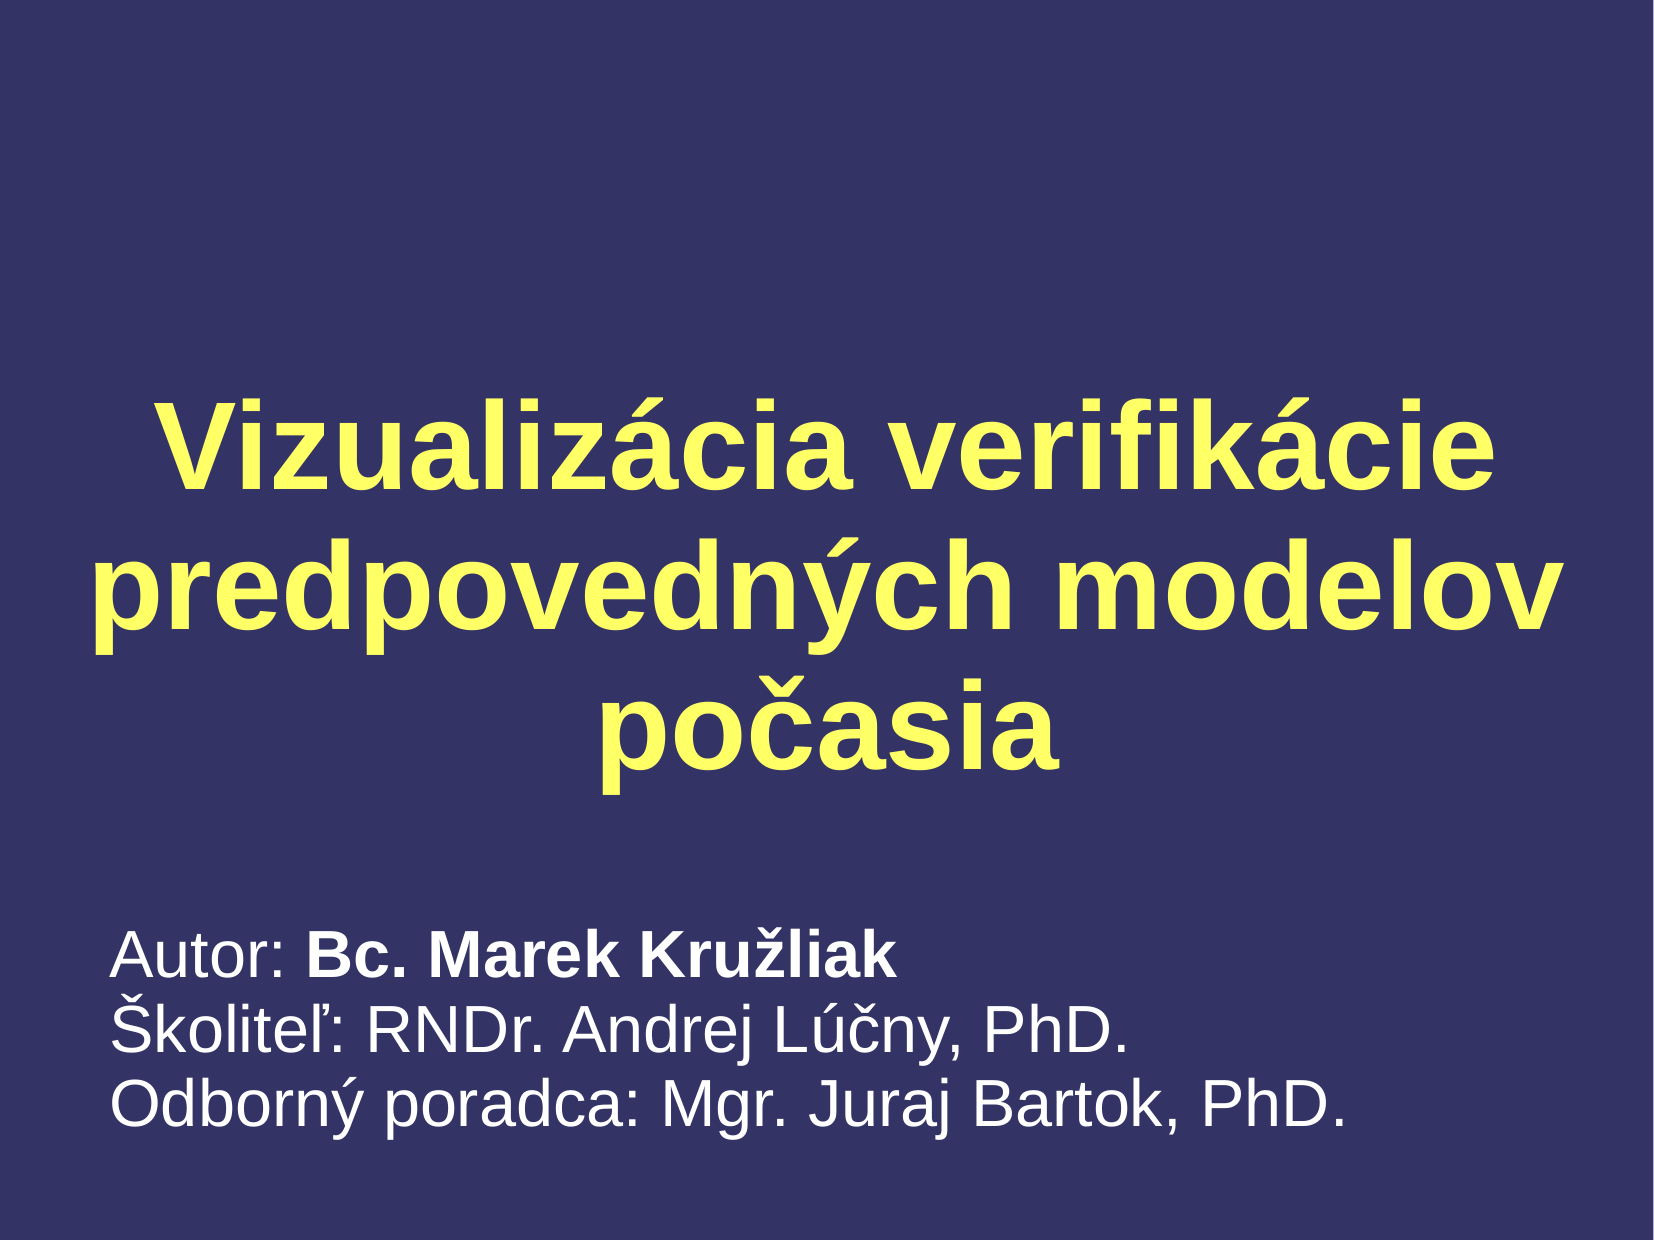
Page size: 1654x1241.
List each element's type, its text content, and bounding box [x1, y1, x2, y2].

text_box Autor: Bc. Marek Kružliak Školiteľ: RNDr. Andrej Lúčny, PhD. Odborný poradca: Mgr. Juraj Bartok, PhD. [94, 909, 1619, 1188]
subtitle Vizualizácia verifikácie predpovedných modelov počasia [82, 126, 1571, 1186]
